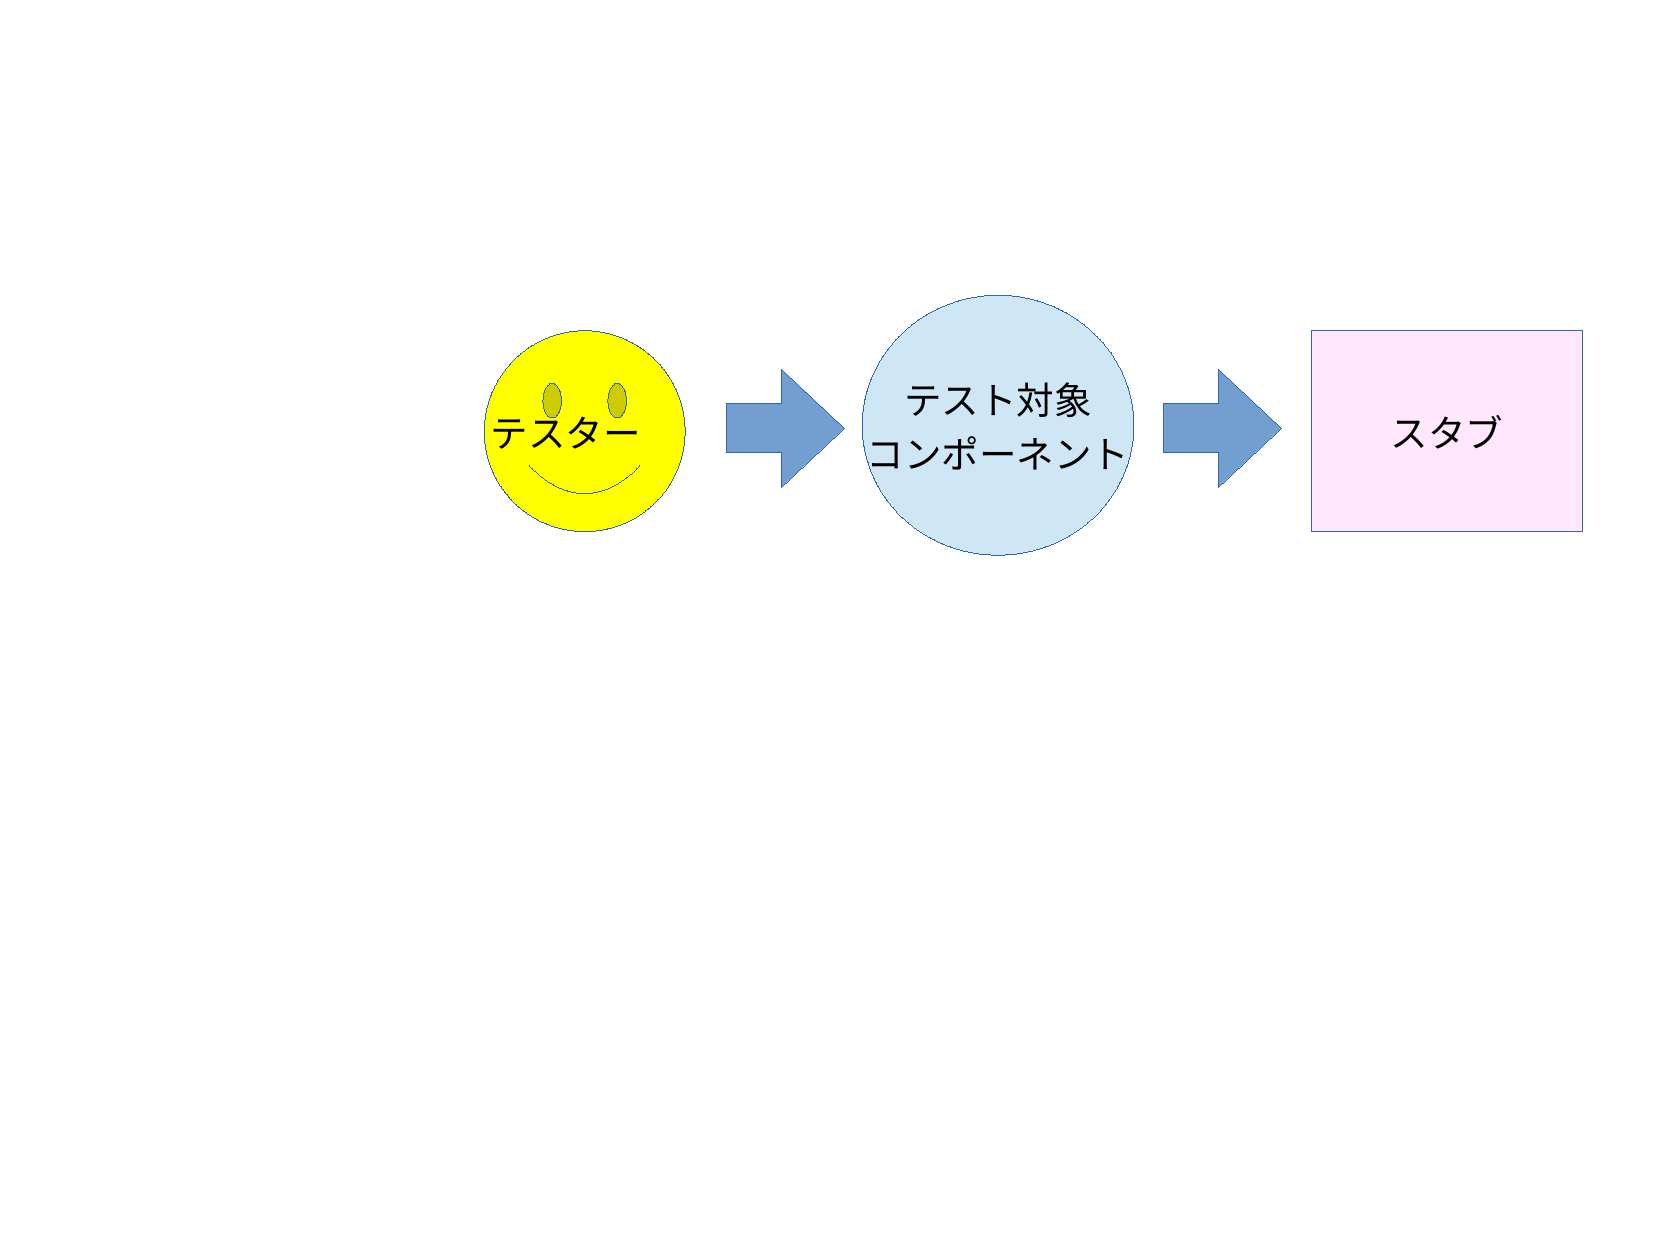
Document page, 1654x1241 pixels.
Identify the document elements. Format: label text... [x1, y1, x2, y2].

text_box テスター [484, 330, 686, 532]
text_box [1163, 369, 1282, 488]
text_box スタブ [1311, 330, 1583, 532]
text_box テスト対象 コンポーネント [862, 295, 1134, 556]
text_box [726, 369, 845, 488]
